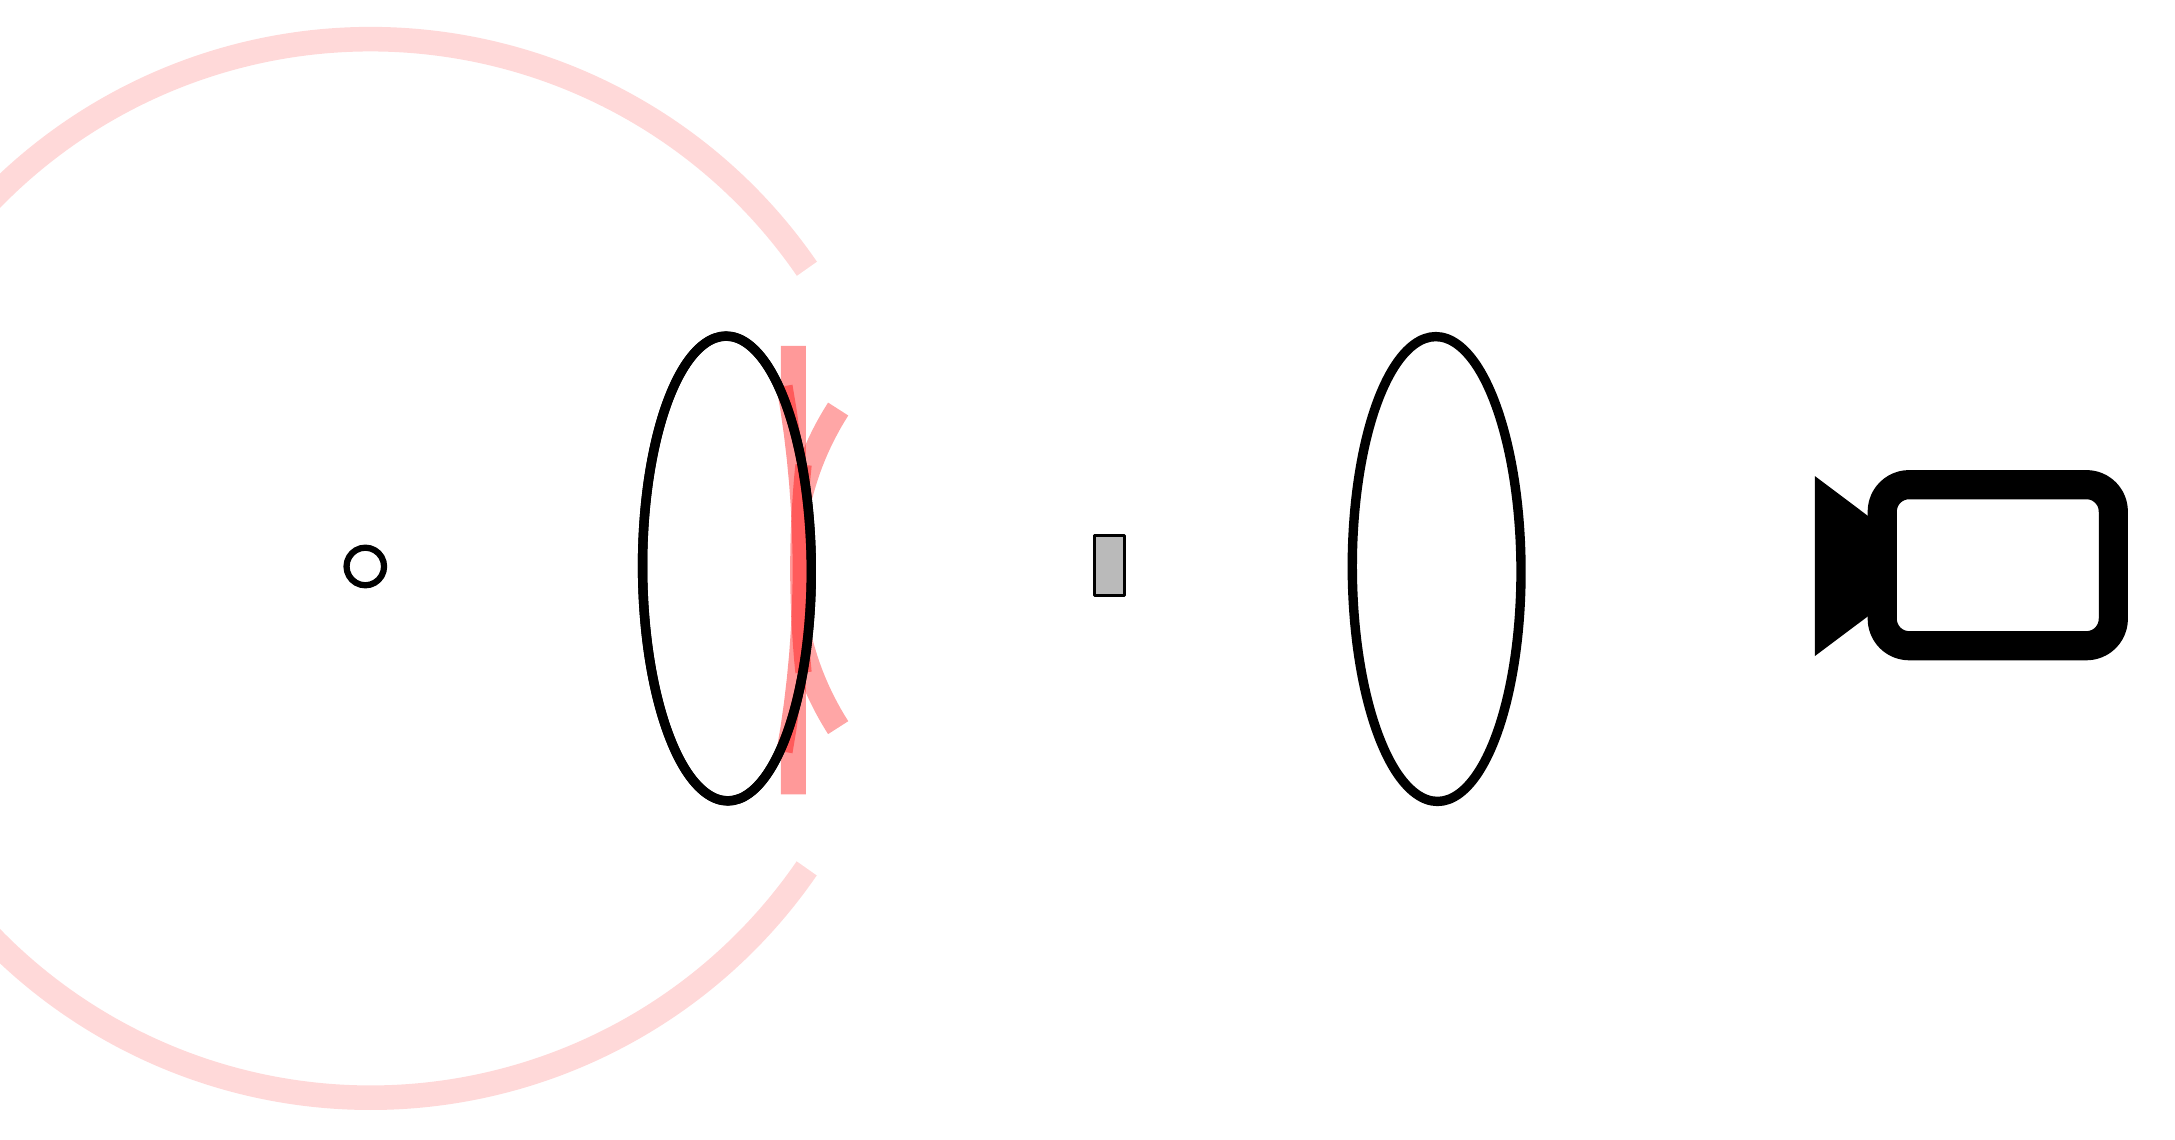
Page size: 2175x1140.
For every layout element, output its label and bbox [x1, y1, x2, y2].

text_box [648, 341, 806, 796]
text_box [785, 715, 799, 754]
text_box [0, 0, 1747, 1140]
text_box [1882, 484, 2114, 646]
text_box [785, 384, 800, 430]
text_box [1814, 476, 1875, 657]
